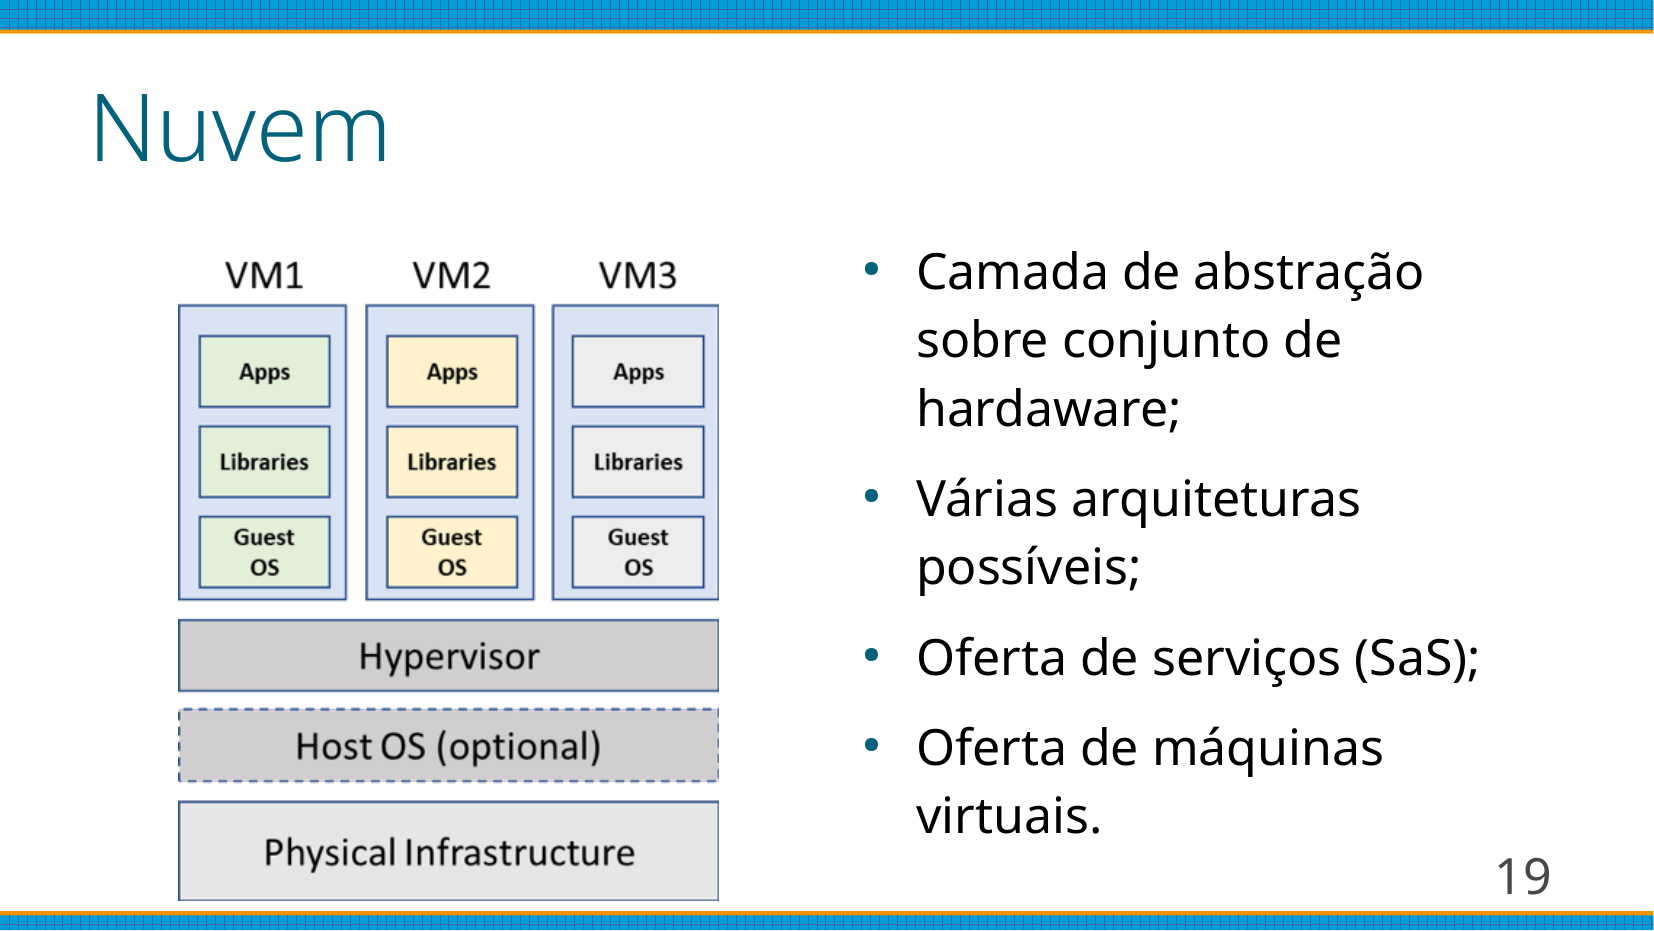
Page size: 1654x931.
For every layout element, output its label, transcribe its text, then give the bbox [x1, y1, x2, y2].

picture [178, 236, 719, 901]
title Nuvem [88, 44, 1565, 207]
list Camada de abstração sobre conjunto de hardaware; Várias arquiteturas possíveis; Oferta de serviços (SaS); Oferta de máquinas virtuais. [845, 236, 1566, 901]
